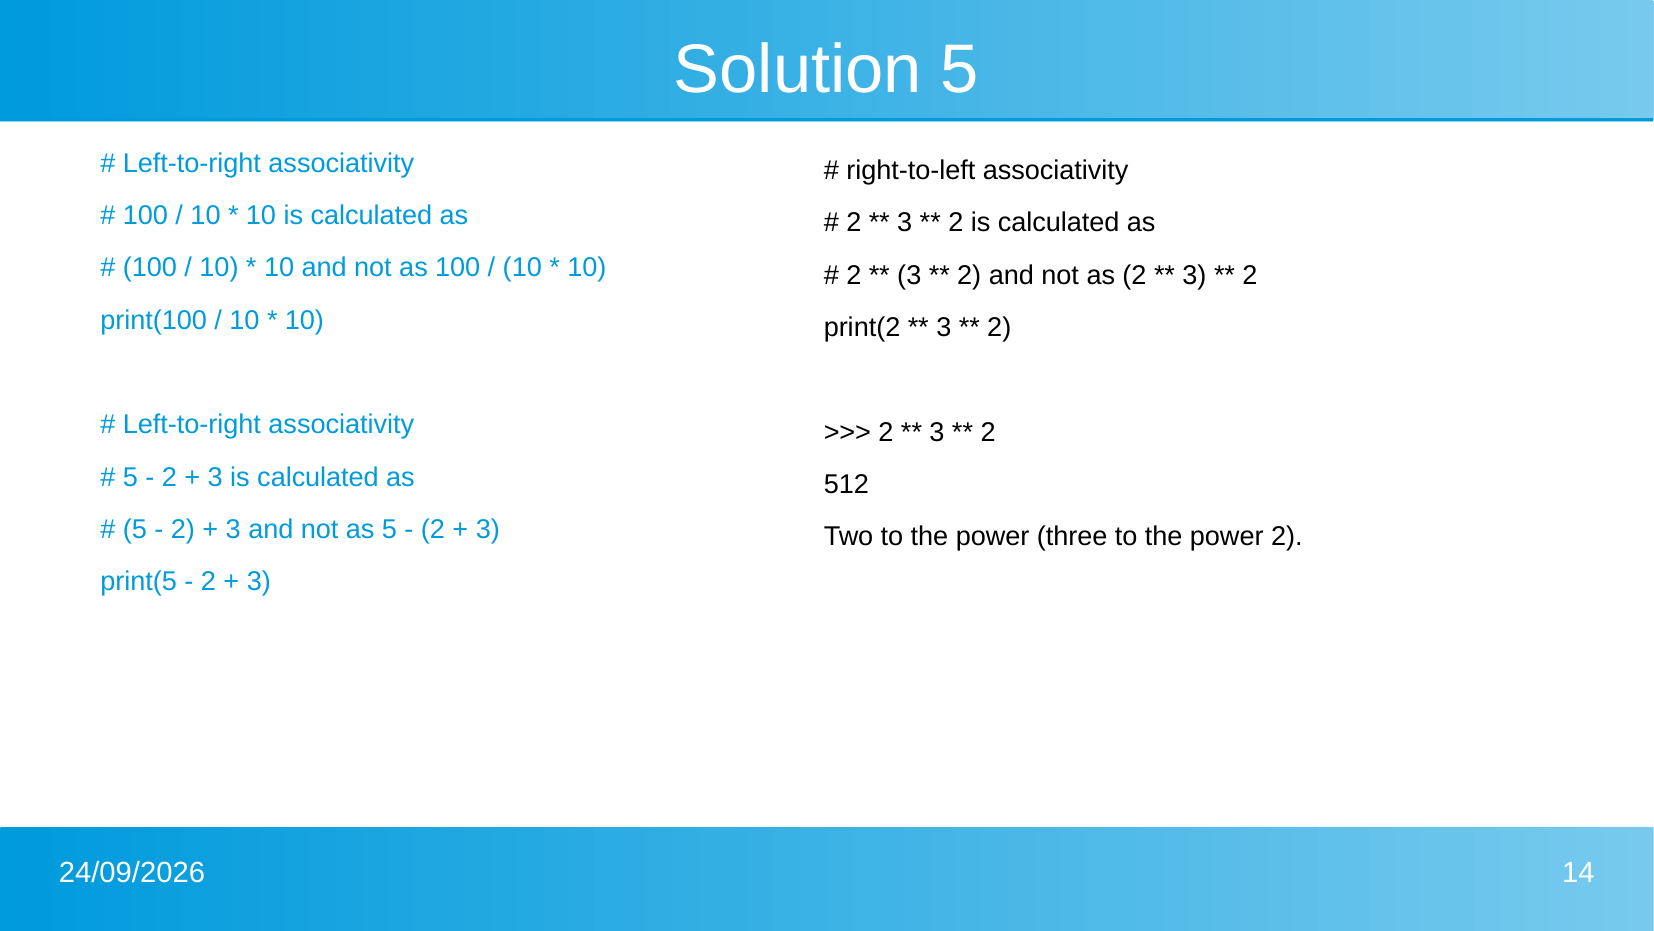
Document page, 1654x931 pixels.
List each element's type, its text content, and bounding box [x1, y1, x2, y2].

title Solution 5 [59, 29, 1595, 108]
list # Left-to-right associativity # 100 / 10 * 10 is calculated as # (100 / 10) * 10 and not as 100 / (10 * 10) print(100 / 10 * 10) # Left-to-right associativity # 5 - 2 + 3 is calculated as # (5 - 2) + 3 and not as 5 - (2 + 3) print(5 - 2 + 3) [29, 147, 709, 739]
text_box # right-to-left associativity # 2 ** 3 ** 2 is calculated as # 2 ** (3 ** 2) and not as (2 ** 3) ** 2 print(2 ** 3 ** 2) >>> 2 ** 3 ** 2 512 Two to the power (three to the power 2). [738, 147, 1565, 612]
